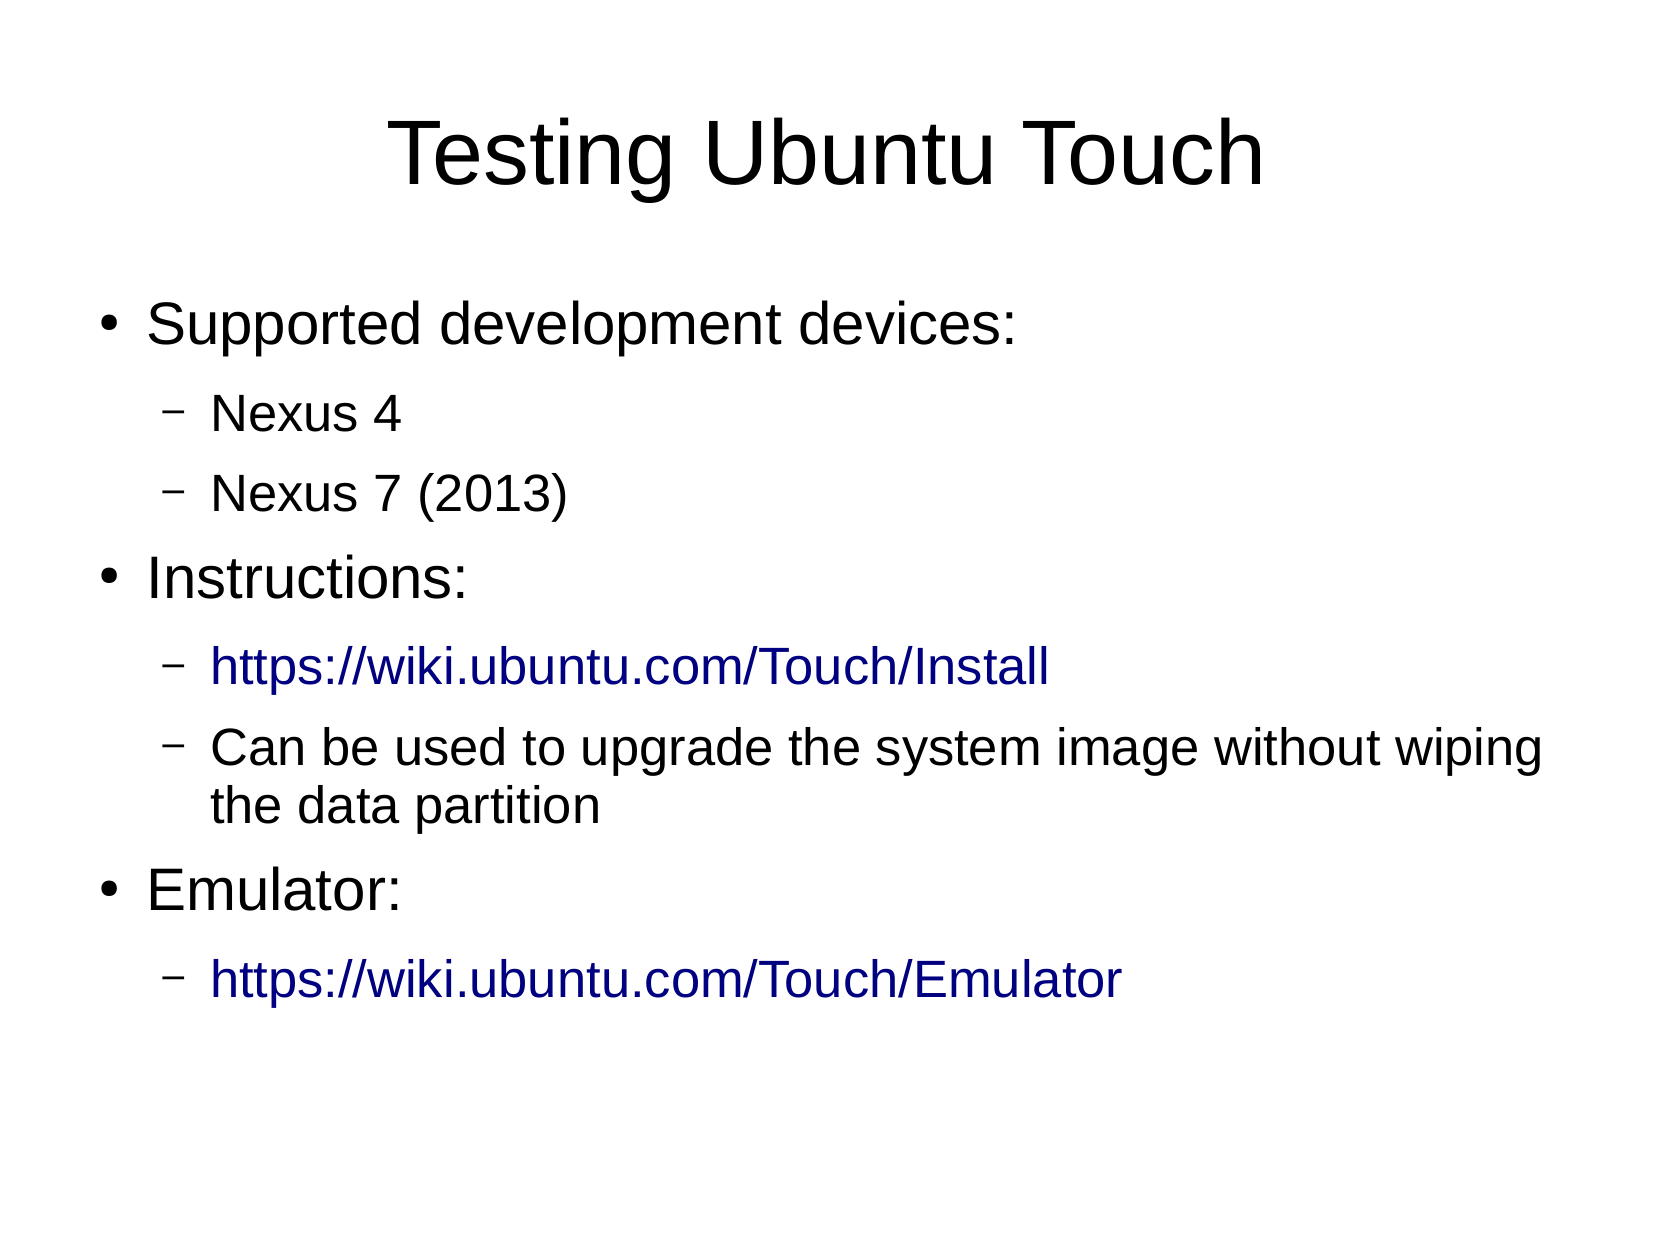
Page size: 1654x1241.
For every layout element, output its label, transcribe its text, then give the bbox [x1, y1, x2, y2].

title Testing Ubuntu Touch [82, 49, 1571, 257]
list Supported development devices: Nexus 4 Nexus 7 (2013) Instructions: https://wiki.ubuntu.com/Touch/Install Can be used to upgrade the system image without wiping the data partition Emulator: https://wiki.ubuntu.com/Touch/Emulator [82, 290, 1571, 1010]
